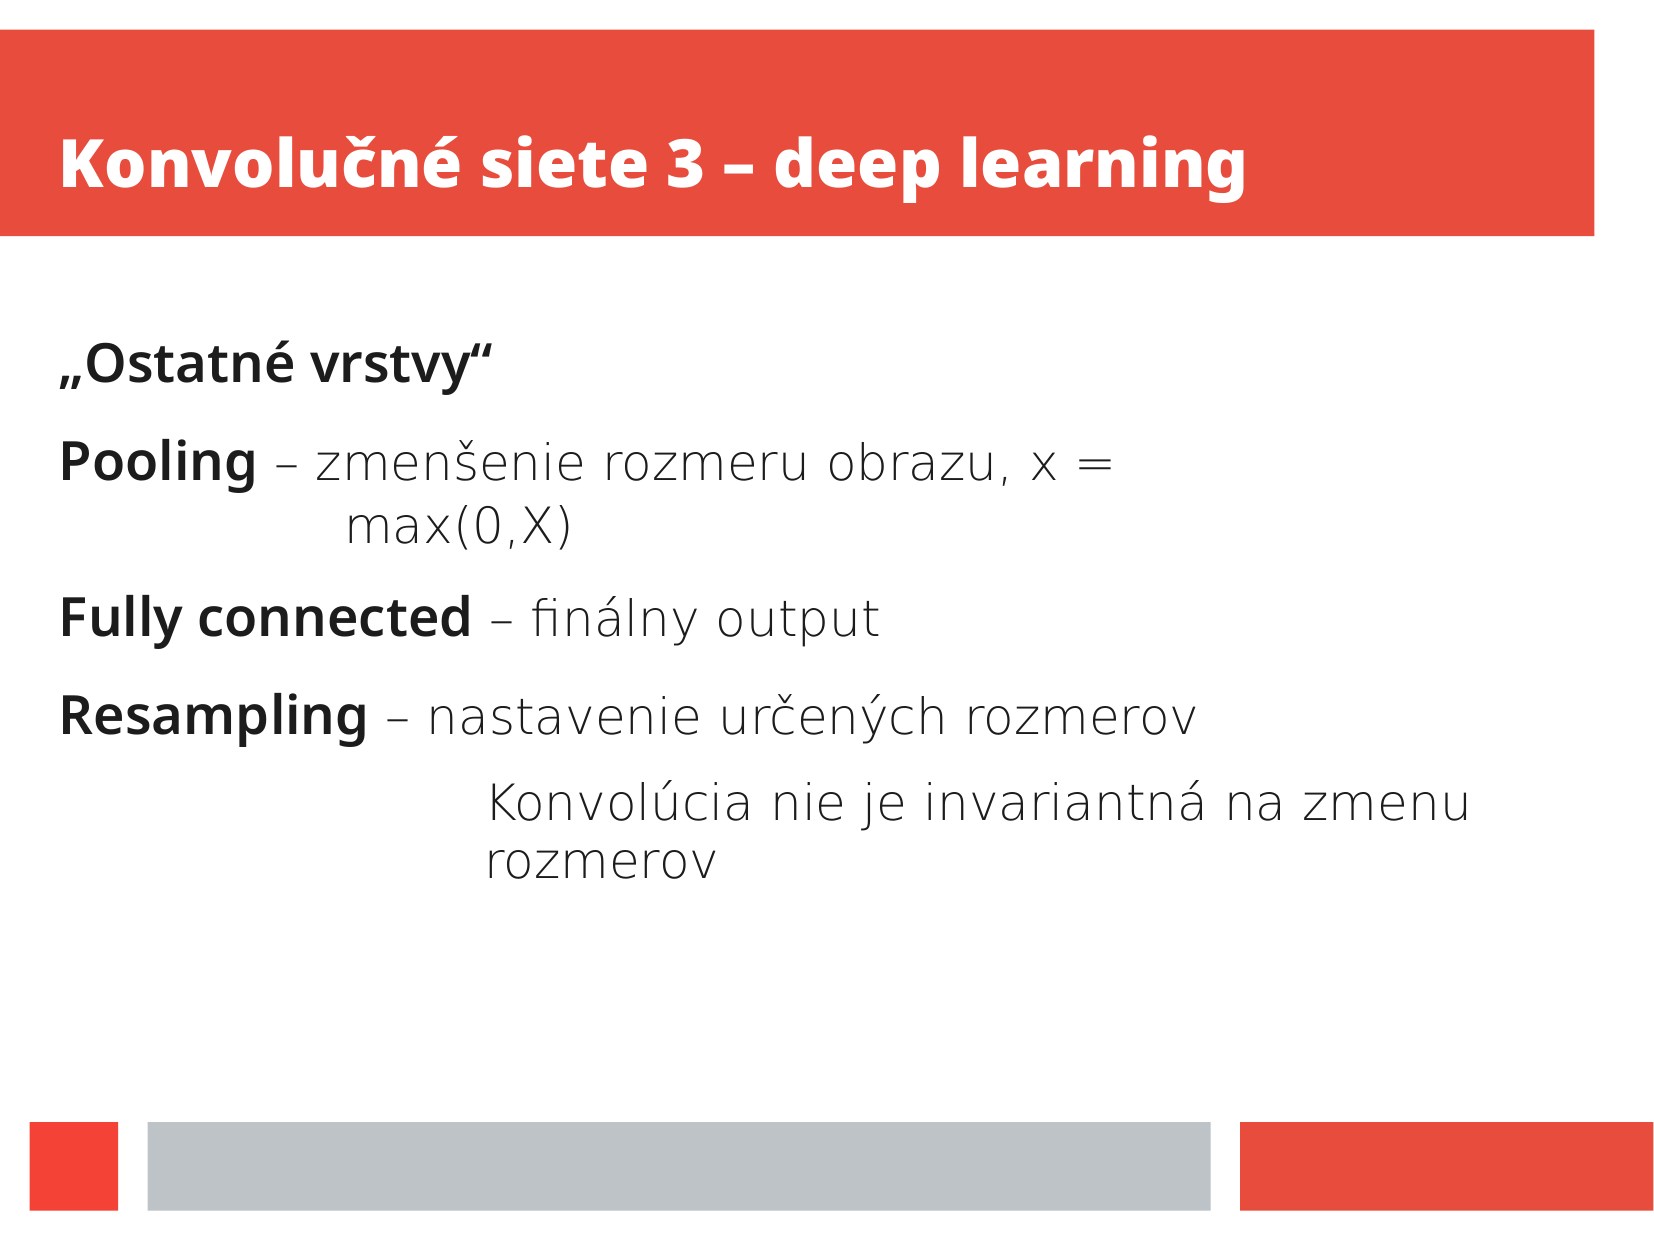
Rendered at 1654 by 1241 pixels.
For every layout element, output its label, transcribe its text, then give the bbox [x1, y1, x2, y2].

list „Ostatné vrstvy“ Pooling – zmenšenie rozmeru obrazu, x = max(0,X) Fully connected – finálny output Resampling – nastavenie určených rozmerov Konvolúcia nie je invariantná na zmenu rozmerov [59, 324, 1565, 1093]
title Konvolučné siete 3 – deep learning [59, 59, 1595, 207]
